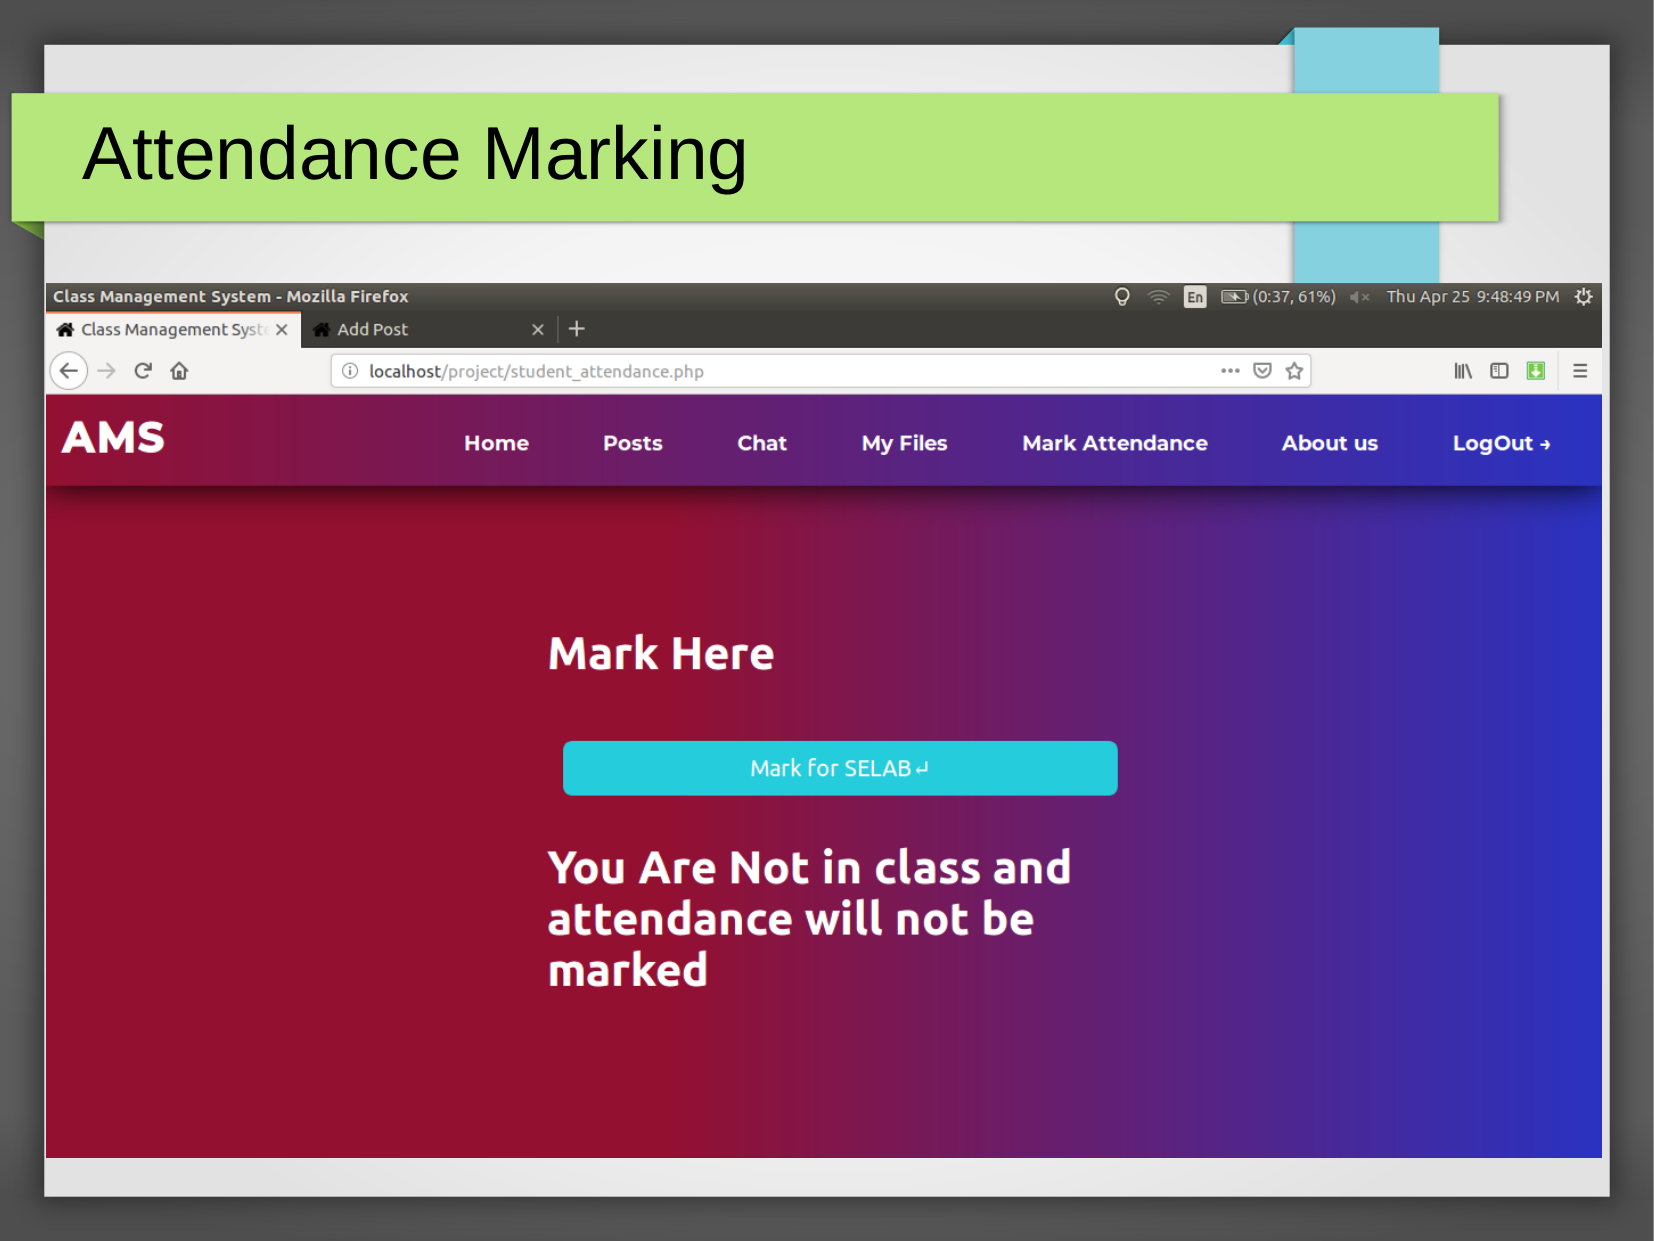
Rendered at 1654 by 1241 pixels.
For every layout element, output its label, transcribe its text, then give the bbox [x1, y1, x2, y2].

picture [0, 0, 1654, 1241]
title Attendance Marking [82, 94, 1264, 213]
